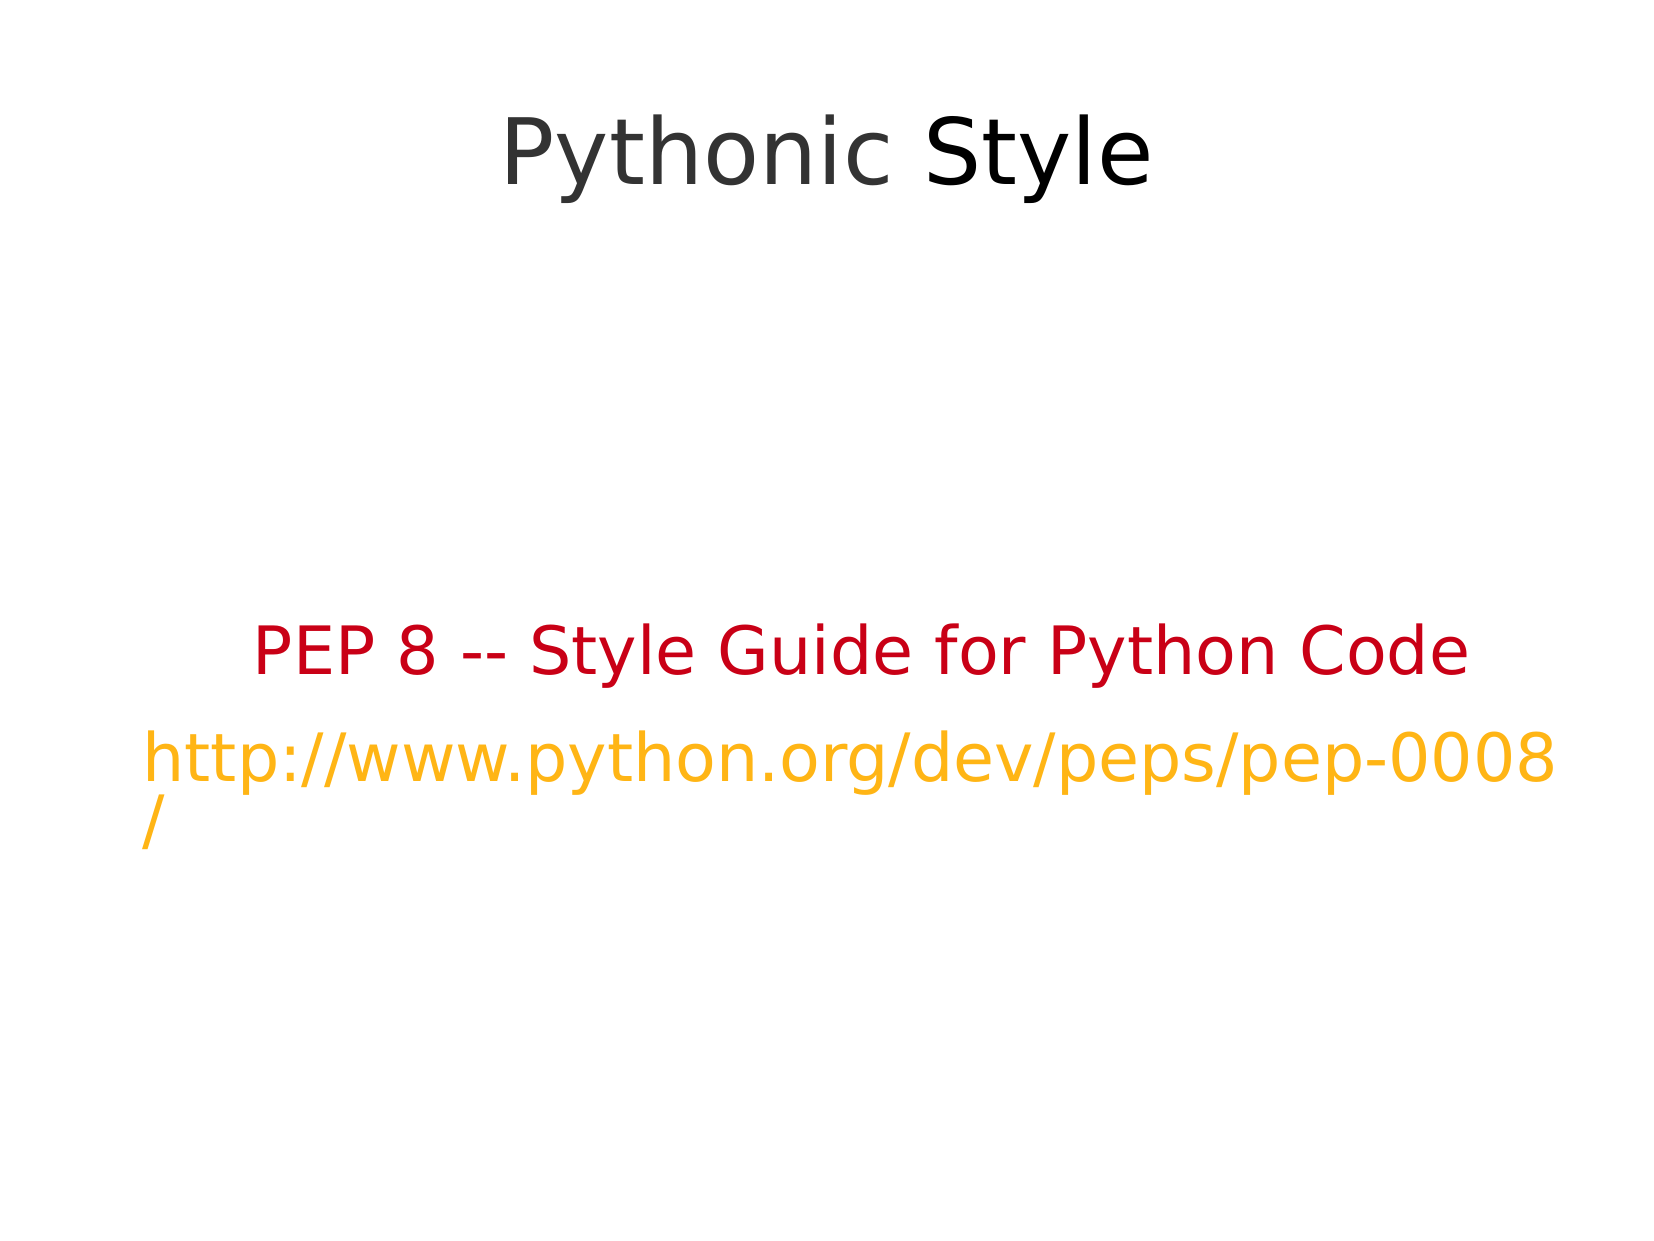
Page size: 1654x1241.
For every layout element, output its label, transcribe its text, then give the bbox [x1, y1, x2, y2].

title Pythonic Style [82, 56, 1571, 250]
list PEP 8 -- Style Guide for Python Code http://www.python.org/dev/peps/pep-0008/ [82, 290, 1571, 1109]
